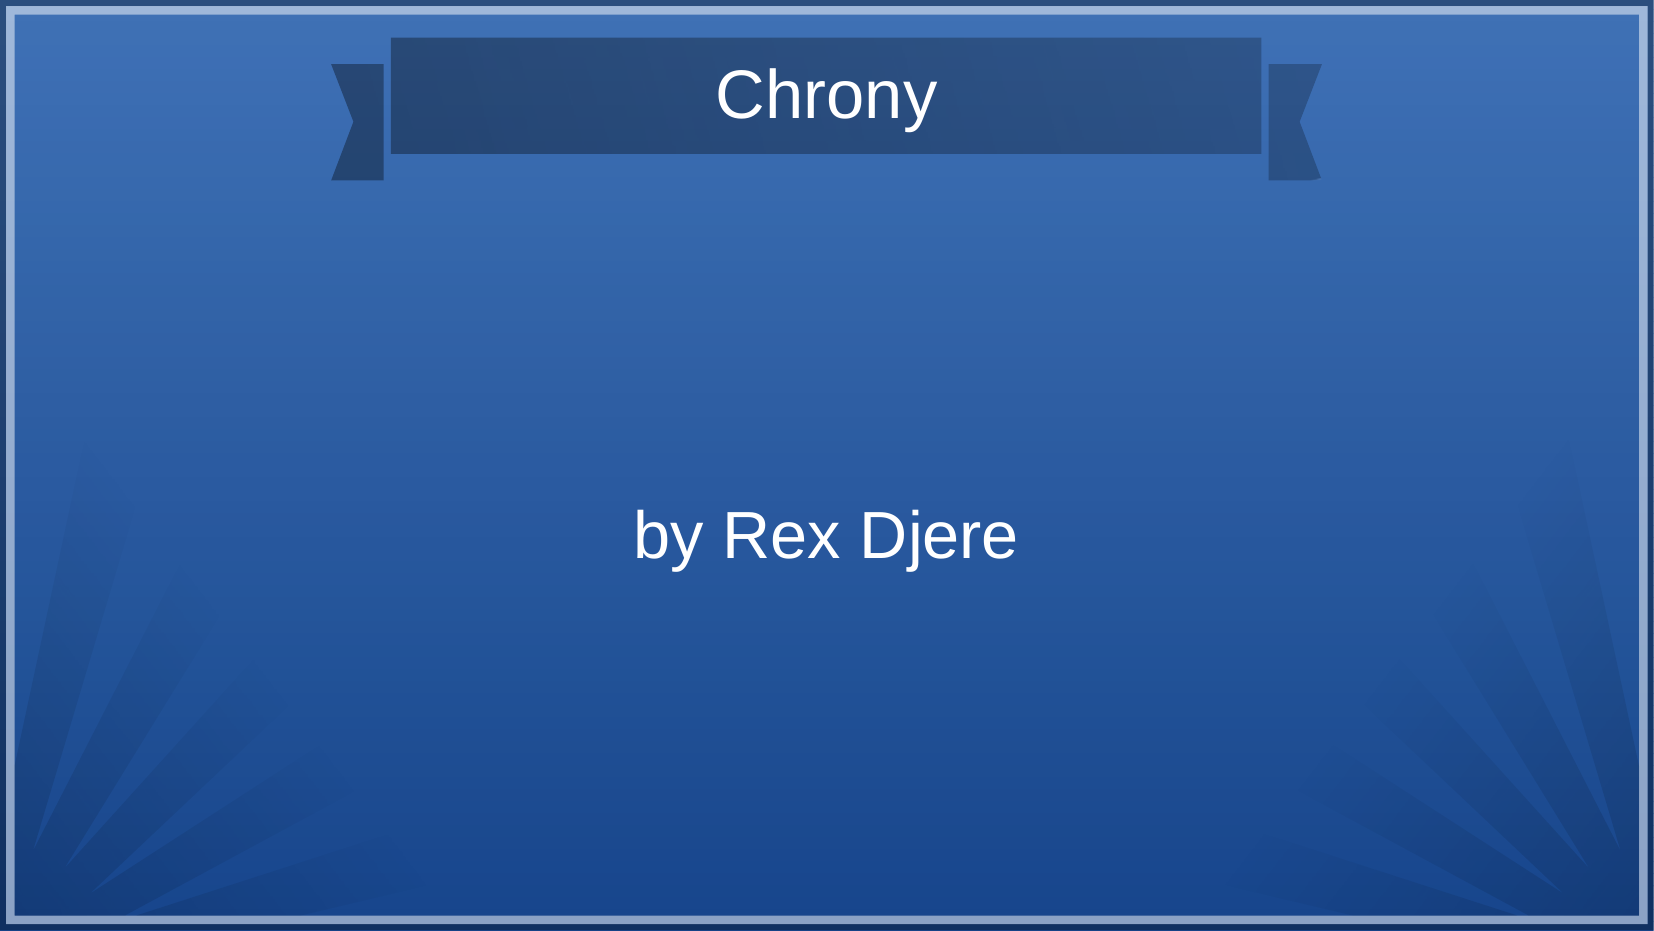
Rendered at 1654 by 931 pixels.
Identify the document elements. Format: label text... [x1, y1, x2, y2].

title Chrony [389, 35, 1264, 154]
subtitle by Rex Djere [82, 224, 1571, 848]
